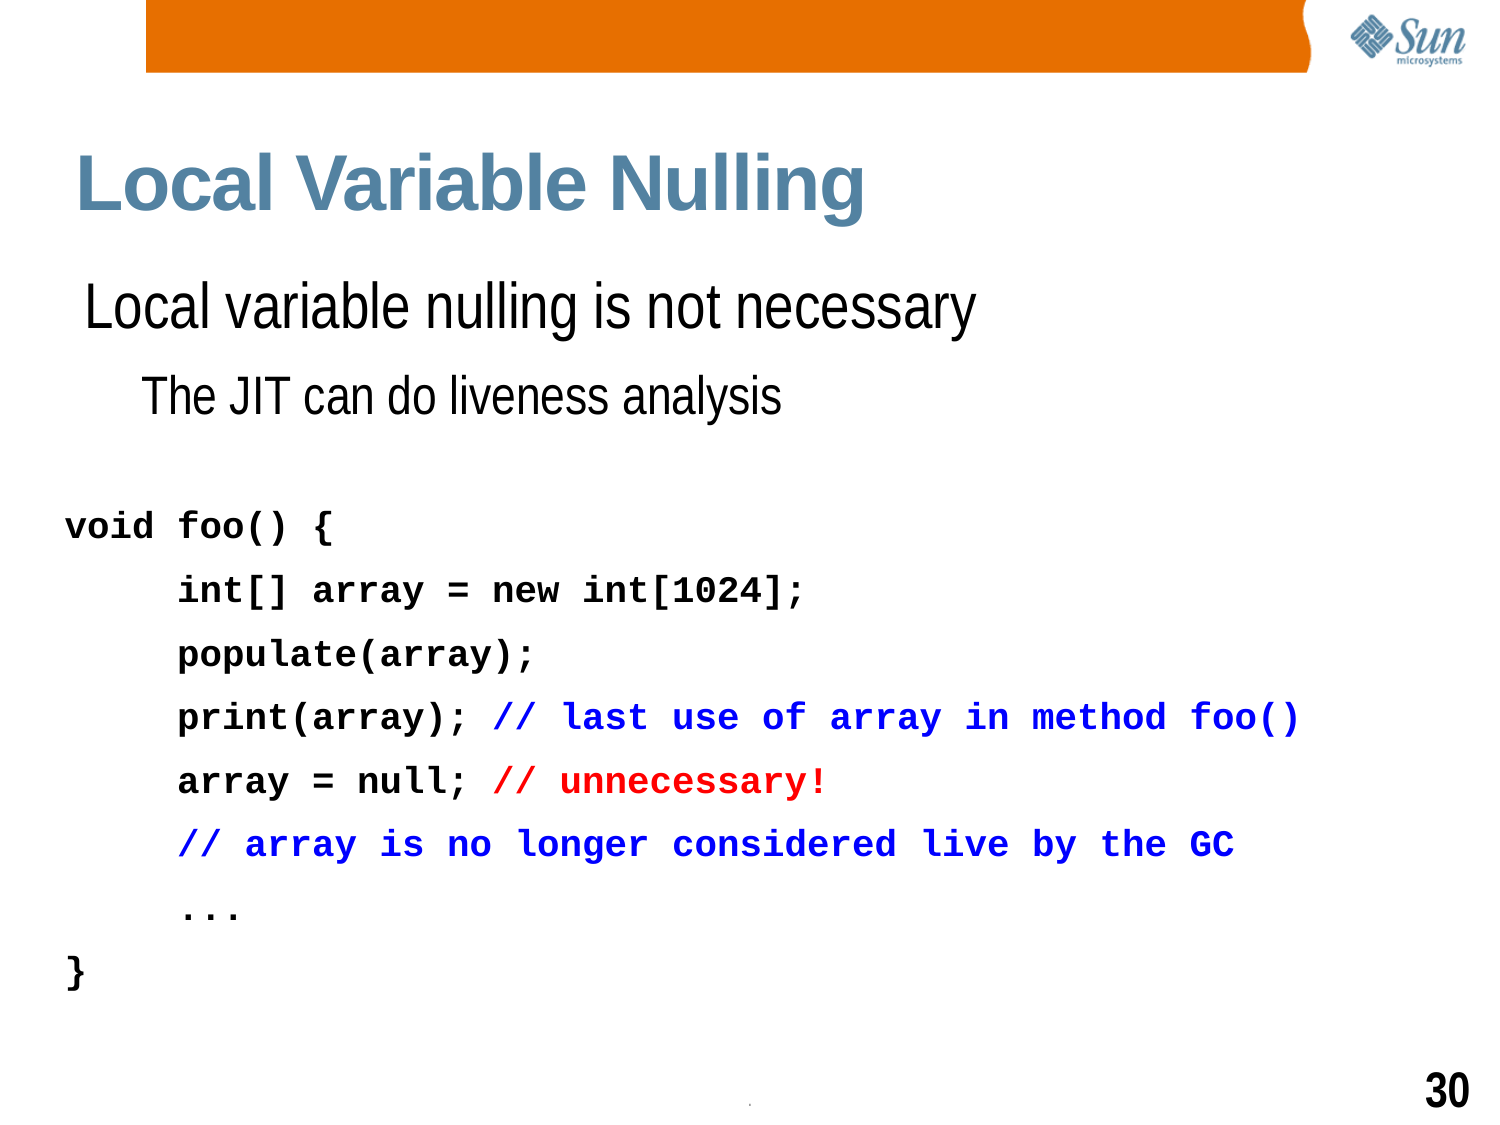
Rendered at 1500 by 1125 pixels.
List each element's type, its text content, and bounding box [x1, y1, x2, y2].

title Local Variable Nulling [75, 146, 1438, 251]
picture [146, 0, 1500, 75]
list Local variable nulling is not necessary The JIT can do liveness analysis void foo() { int[] array = new int[1024]; populate(array); print(array); // last use of array in method foo() array = null; // unnecessary! // array is no longer considered live by the GC ... } [64, 268, 1402, 1060]
